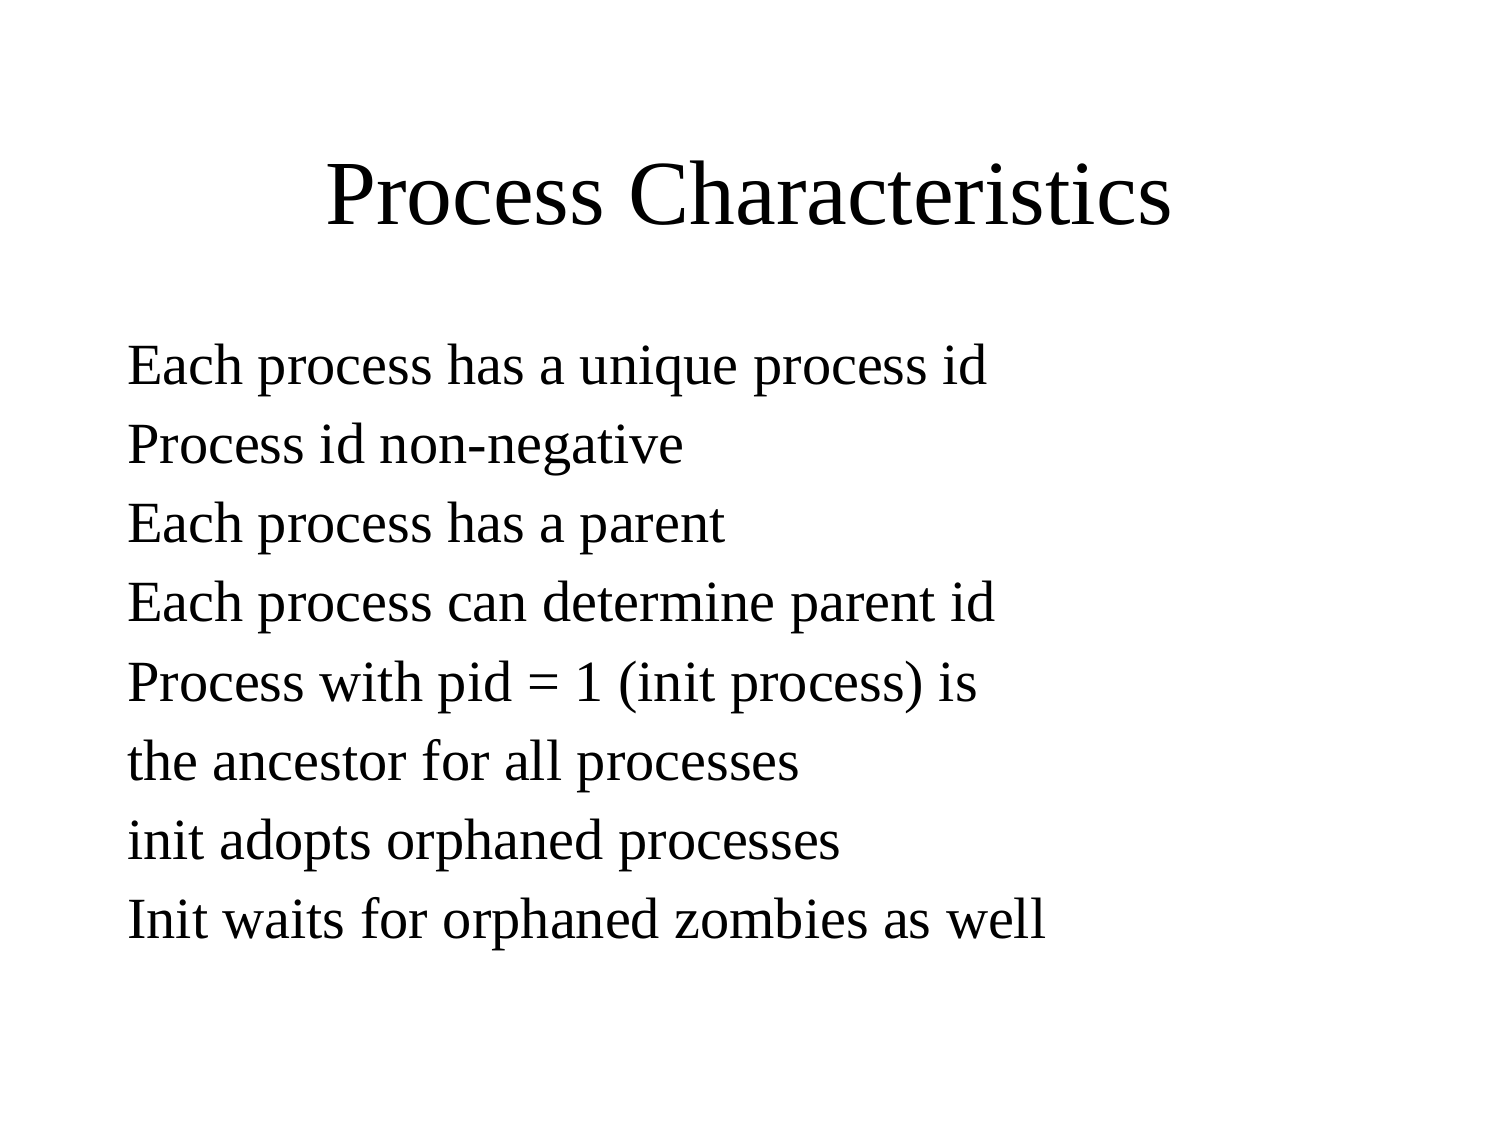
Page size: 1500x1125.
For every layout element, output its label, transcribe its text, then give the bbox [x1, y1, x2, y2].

list Each process has a unique process id Process id non-negative Each process has a parent Each process can determine parent id Process with pid = 1 (init process) is the ancestor for all processes init adopts orphaned processes Init waits for orphaned zombies as well [112, 324, 1388, 1125]
title Process Characteristics [112, 99, 1388, 288]
